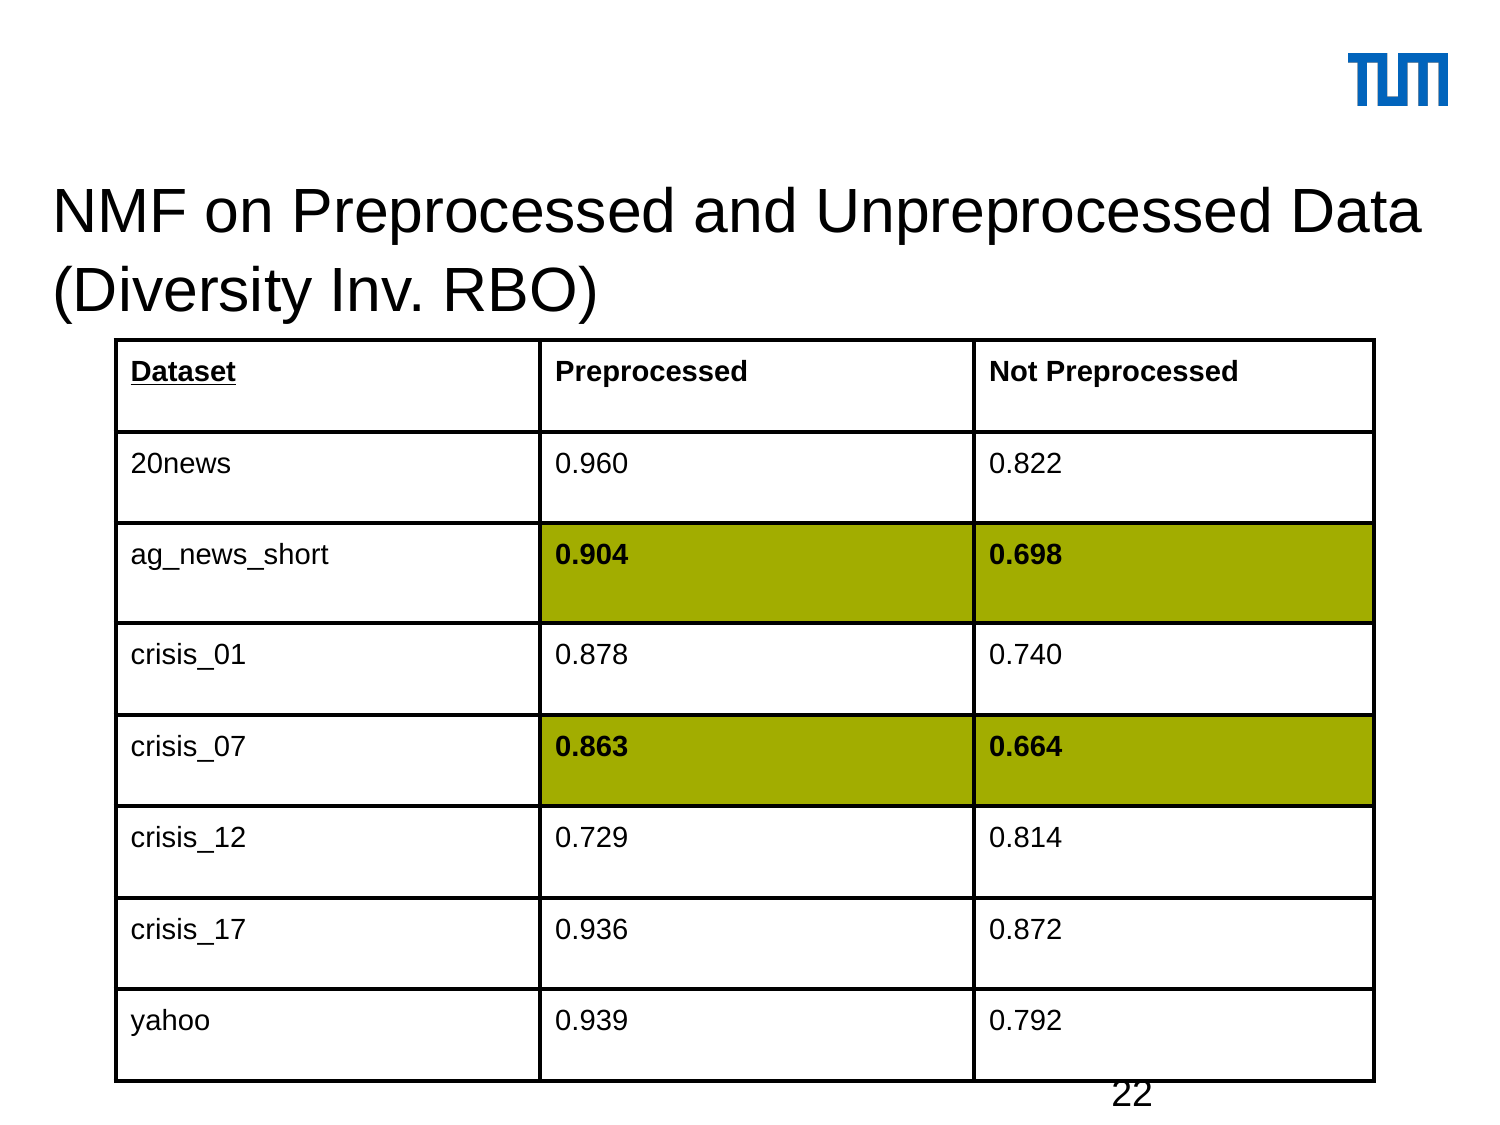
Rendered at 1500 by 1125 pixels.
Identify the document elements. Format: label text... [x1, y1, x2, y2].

table_cell 0.936 [542, 900, 972, 987]
text_box <number> [1111, 1061, 1448, 1122]
text_box NMF on Preprocessed and Unpreprocessed Data (Diversity Inv. RBO) [52, 165, 1449, 233]
table_cell 0.729 [542, 808, 972, 896]
table_header Preprocessed [542, 342, 972, 430]
table_cell 0.904 [542, 525, 972, 621]
table_cell 0.740 [976, 625, 1372, 713]
table_header Not Preprocessed [976, 342, 1372, 430]
table_cell 0.878 [542, 625, 972, 713]
table_cell 0.863 [542, 717, 972, 804]
table_cell 0.698 [976, 525, 1372, 621]
table_cell 0.792 [976, 991, 1372, 1079]
table_header Dataset [118, 342, 538, 430]
picture [1348, 53, 1448, 106]
table_cell 0.664 [976, 717, 1372, 804]
table_cell crisis_01 [118, 625, 538, 713]
table_cell 0.822 [976, 434, 1372, 521]
table_cell 0.960 [542, 434, 972, 521]
table_cell 0.872 [976, 900, 1372, 987]
table_cell 0.814 [976, 808, 1372, 896]
table_cell crisis_07 [118, 717, 538, 804]
table_cell crisis_12 [118, 808, 538, 896]
table_cell ag_news_short [118, 525, 538, 621]
table_cell 20news [118, 434, 538, 521]
table_cell crisis_17 [118, 900, 538, 987]
table_cell yahoo [118, 991, 538, 1079]
table_cell 0.939 [542, 991, 972, 1079]
